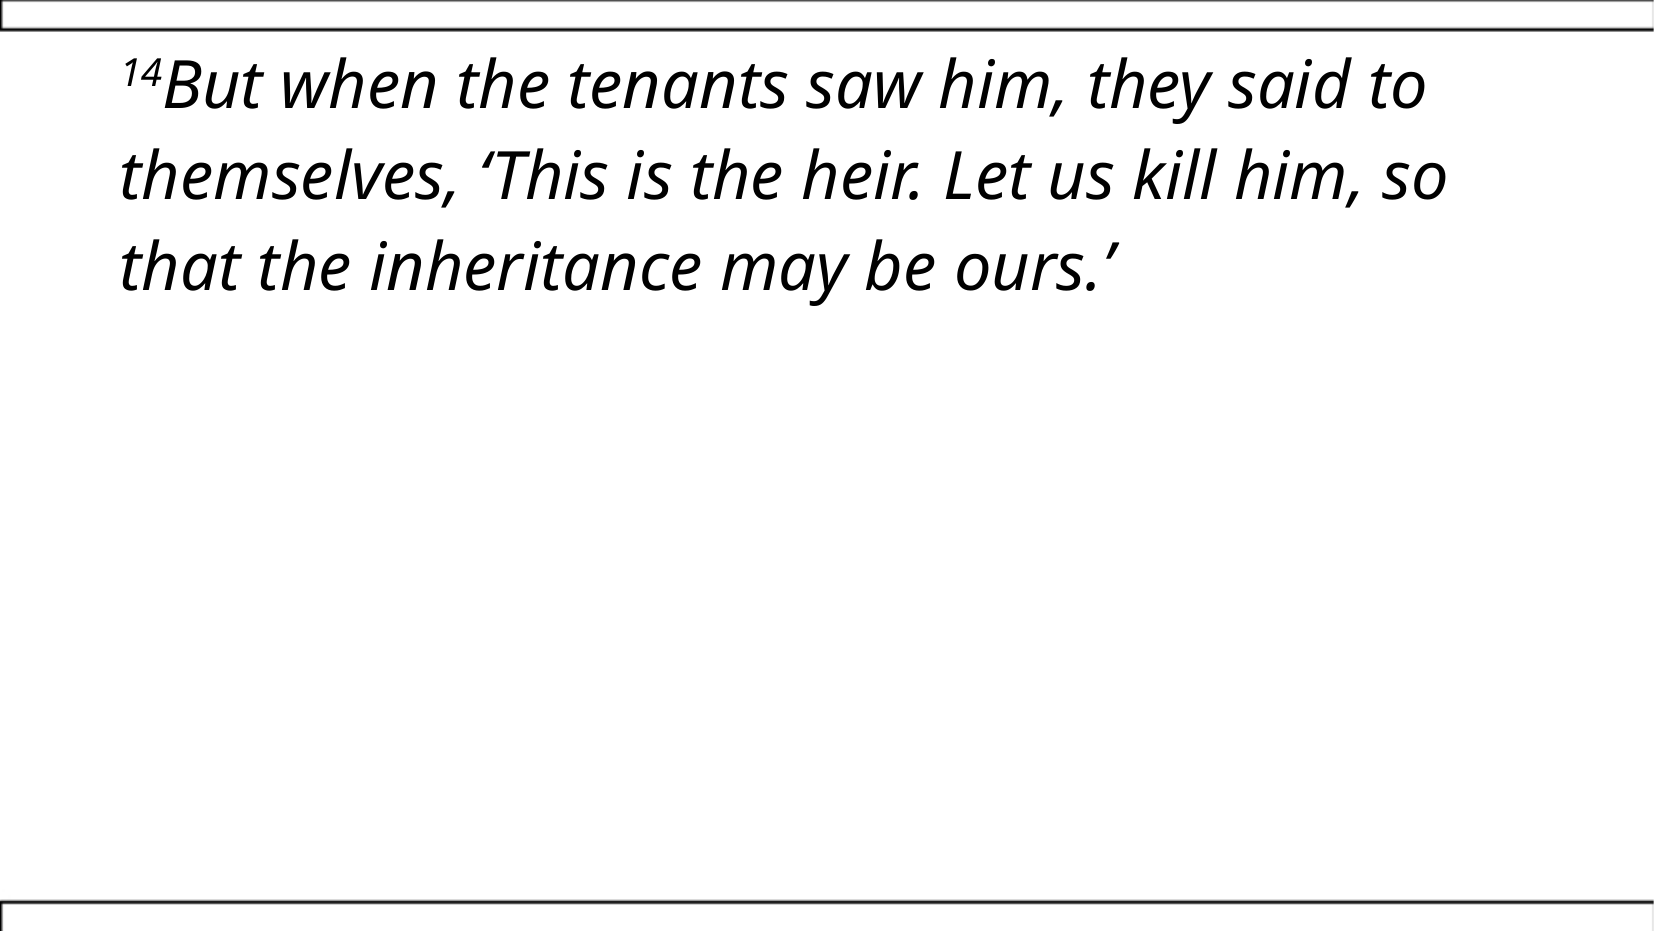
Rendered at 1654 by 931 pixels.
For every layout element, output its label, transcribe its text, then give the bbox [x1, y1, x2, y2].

picture [0, 0, 1654, 931]
text_box 14But when the tenants saw him, they said to themselves, ‘This is the heir. Let us kill him, so that the inheritance may be ours.’ [105, 30, 1546, 331]
